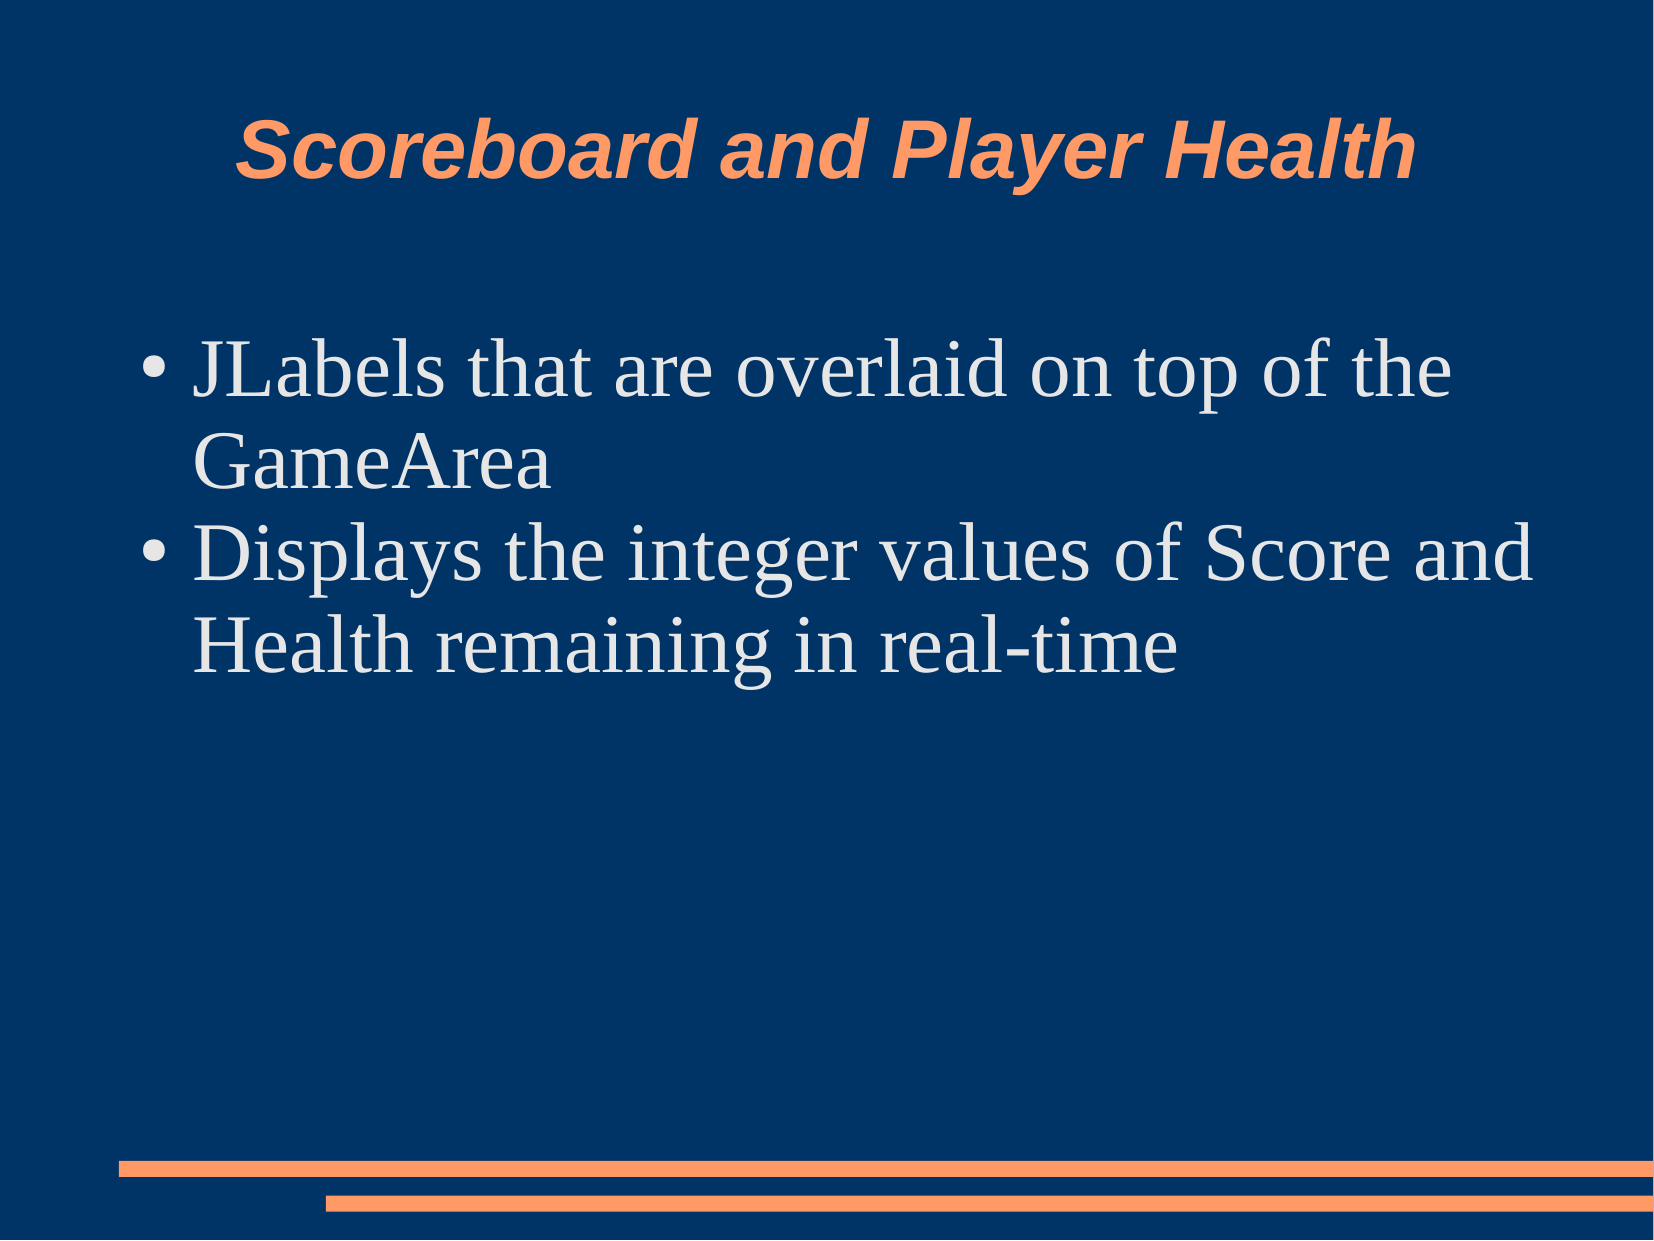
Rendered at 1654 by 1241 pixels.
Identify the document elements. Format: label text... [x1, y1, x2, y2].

title Scoreboard and Player Health [121, 46, 1534, 254]
list JLabels that are overlaid on top of the GameArea Displays the integer values of Score and Health remaining in real-time [121, 322, 1561, 1132]
